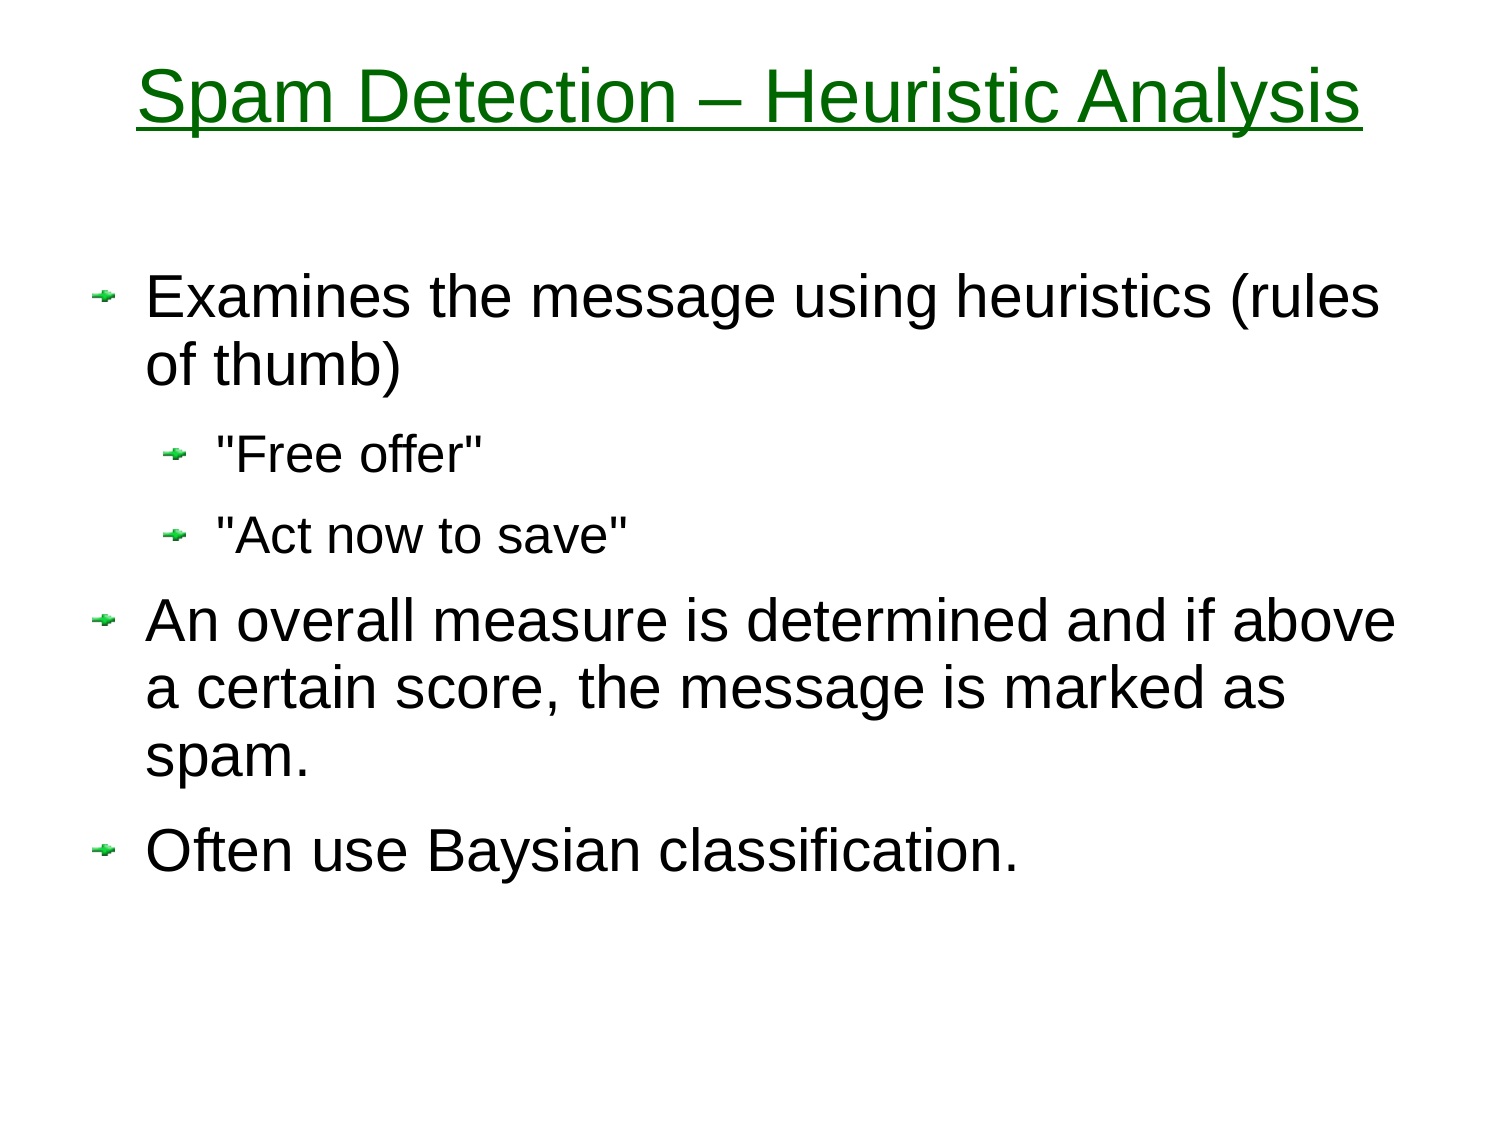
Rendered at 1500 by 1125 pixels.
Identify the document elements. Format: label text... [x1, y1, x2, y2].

list Examines the message using heuristics (rules of thumb) "Free offer" "Act now to save" An overall measure is determined and if above a certain score, the message is marked as spam. Often use Baysian classification. [75, 262, 1425, 1006]
title Spam Detection – Heuristic Analysis [75, 45, 1425, 233]
